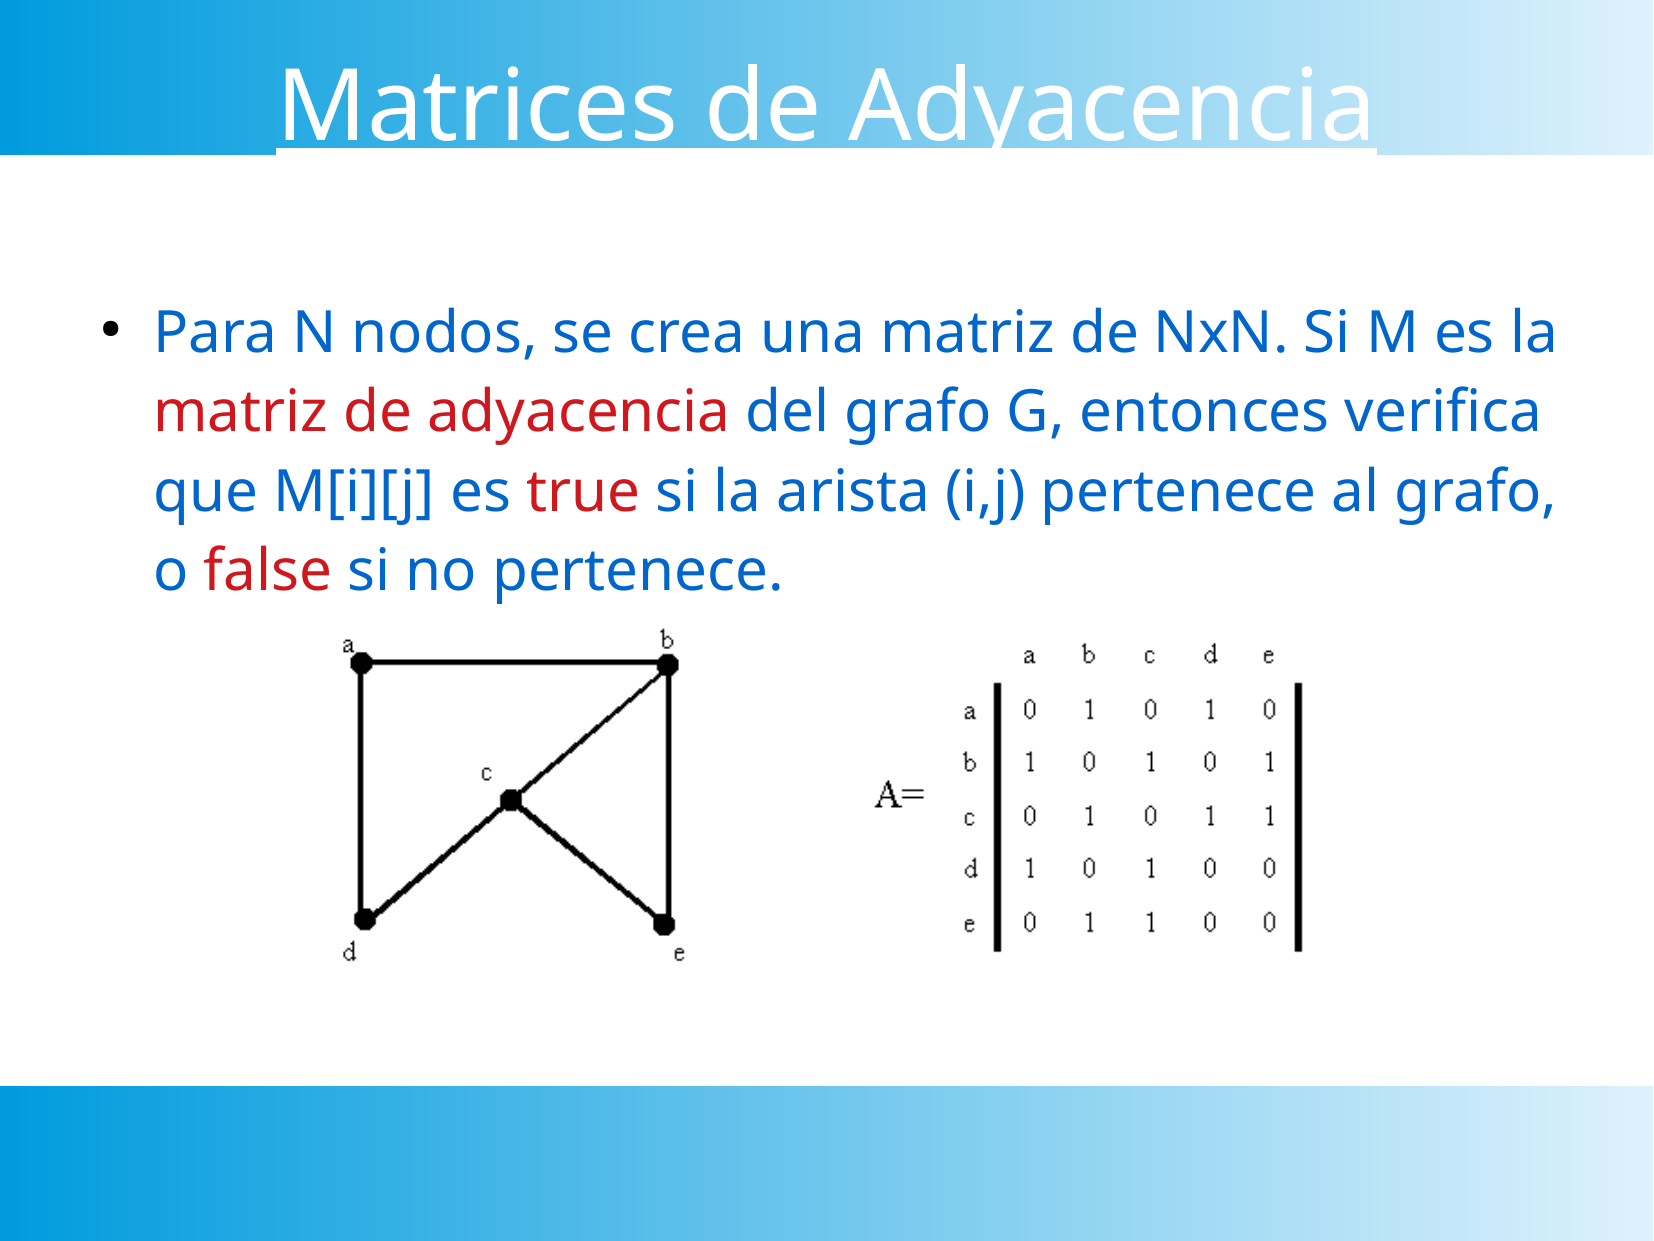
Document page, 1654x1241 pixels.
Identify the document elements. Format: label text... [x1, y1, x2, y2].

list Para N nodos, se crea una matriz de NxN. Si M es la matriz de adyacencia del grafo G, entonces verifica que M[i][j] es true si la arista (i,j) pertenece al grafo, o false si no pertenece. [82, 290, 1571, 1010]
picture [342, 622, 1315, 981]
title Matrices de Adyacencia [82, 43, 1571, 161]
